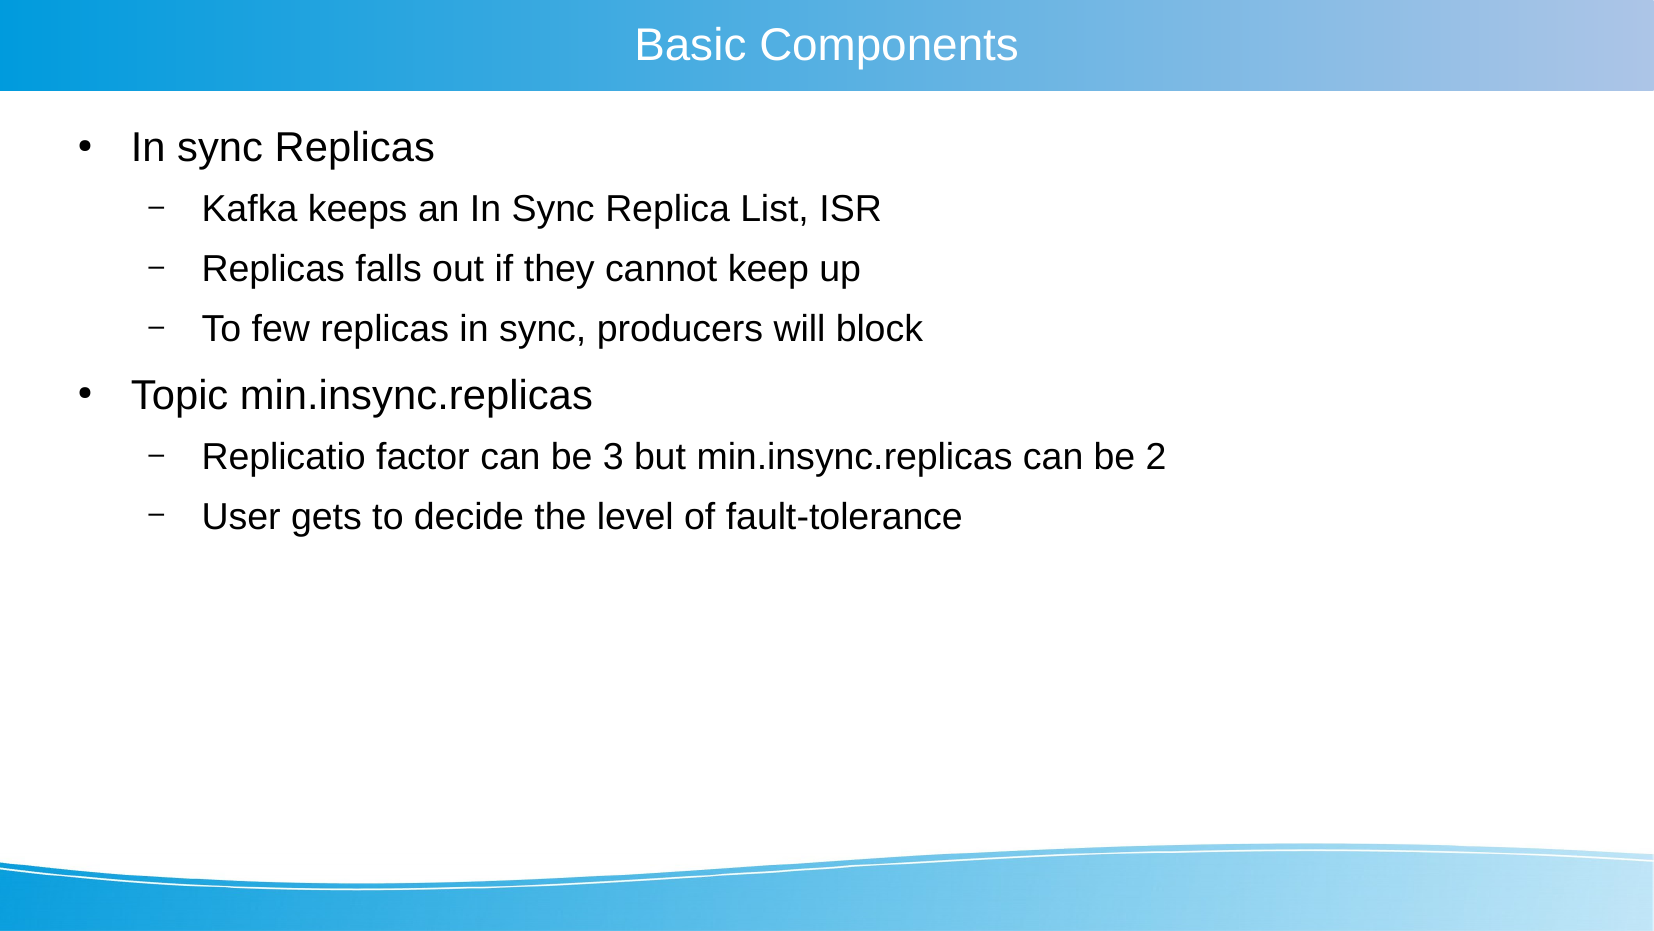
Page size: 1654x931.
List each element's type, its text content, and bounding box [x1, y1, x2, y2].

title Basic Components [82, 5, 1571, 85]
picture [0, 843, 1654, 931]
list In sync Replicas Kafka keeps an In Sync Replica List, ISR Replicas falls out if they cannot keep up To few replicas in sync, producers will block Topic min.insync.replicas Replicatio factor can be 3 but min.insync.replicas can be 2 User gets to decide the level of fault-tolerance [60, 123, 1591, 833]
